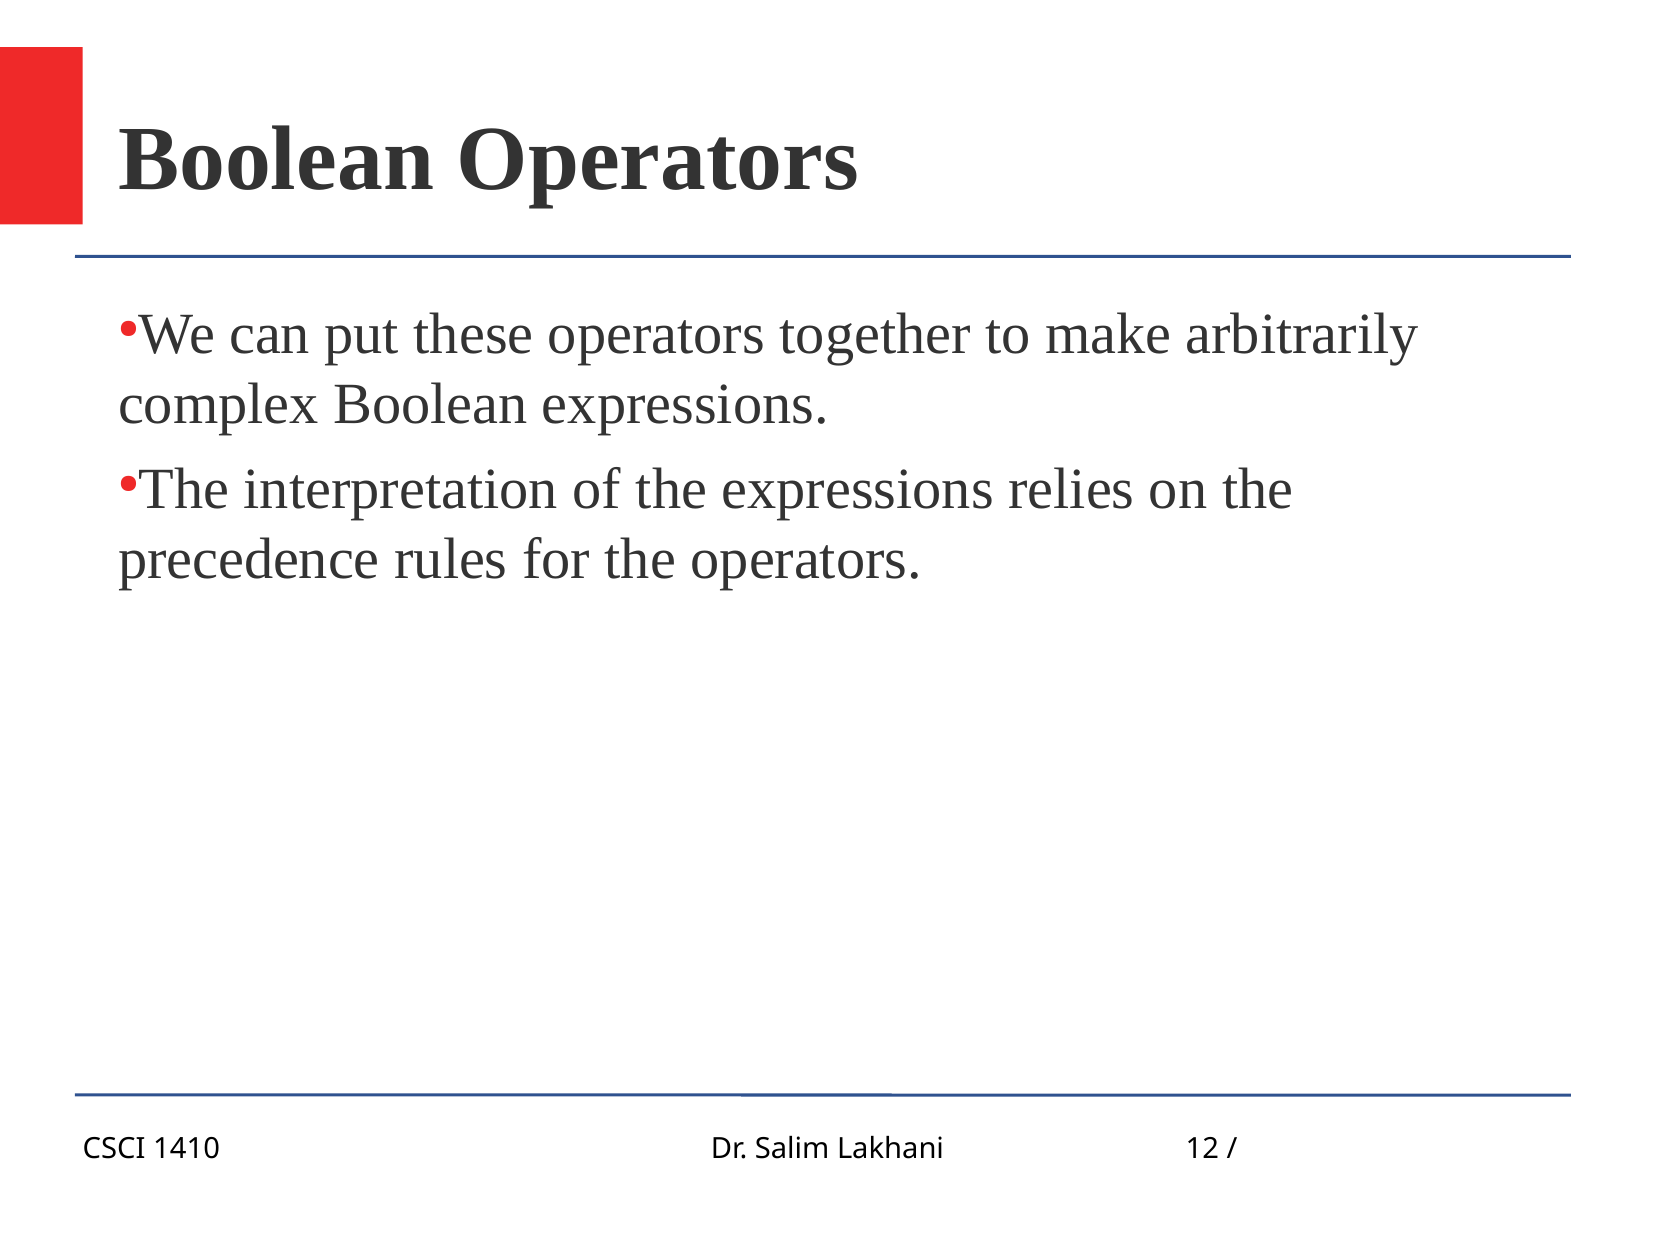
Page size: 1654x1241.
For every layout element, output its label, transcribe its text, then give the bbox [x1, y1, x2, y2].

list We can put these operators together to make arbitrarily complex Boolean expressions. The interpretation of the expressions relies on the precedence rules for the operators. [118, 295, 1536, 1080]
text_box CSCI 1410 [82, 1129, 468, 1216]
text_box / [1185, 1129, 1571, 1216]
text_box Dr. Salim Lakhani [565, 1129, 1090, 1216]
title Boolean Operators [118, 49, 1571, 257]
